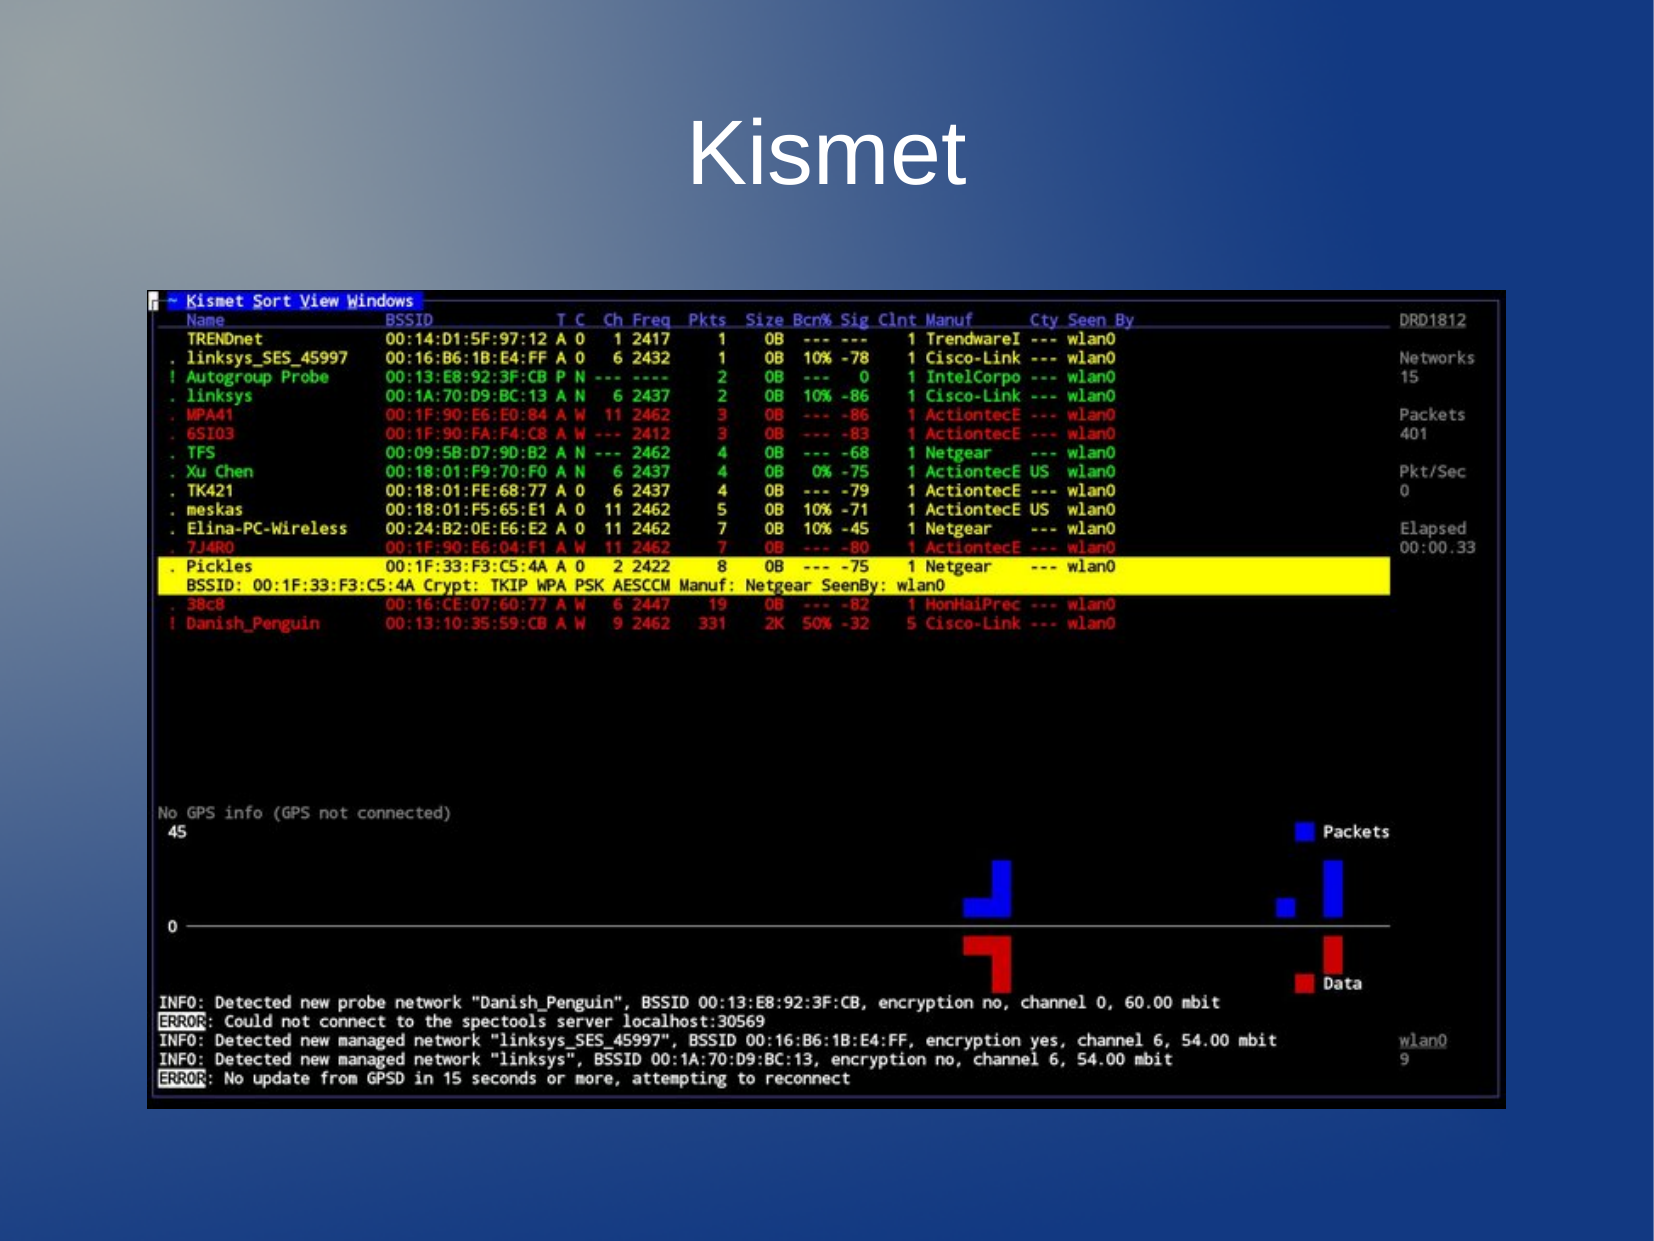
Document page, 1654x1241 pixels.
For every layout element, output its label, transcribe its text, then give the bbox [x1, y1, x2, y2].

title Kismet [82, 49, 1571, 257]
picture [0, 0, 1654, 1241]
